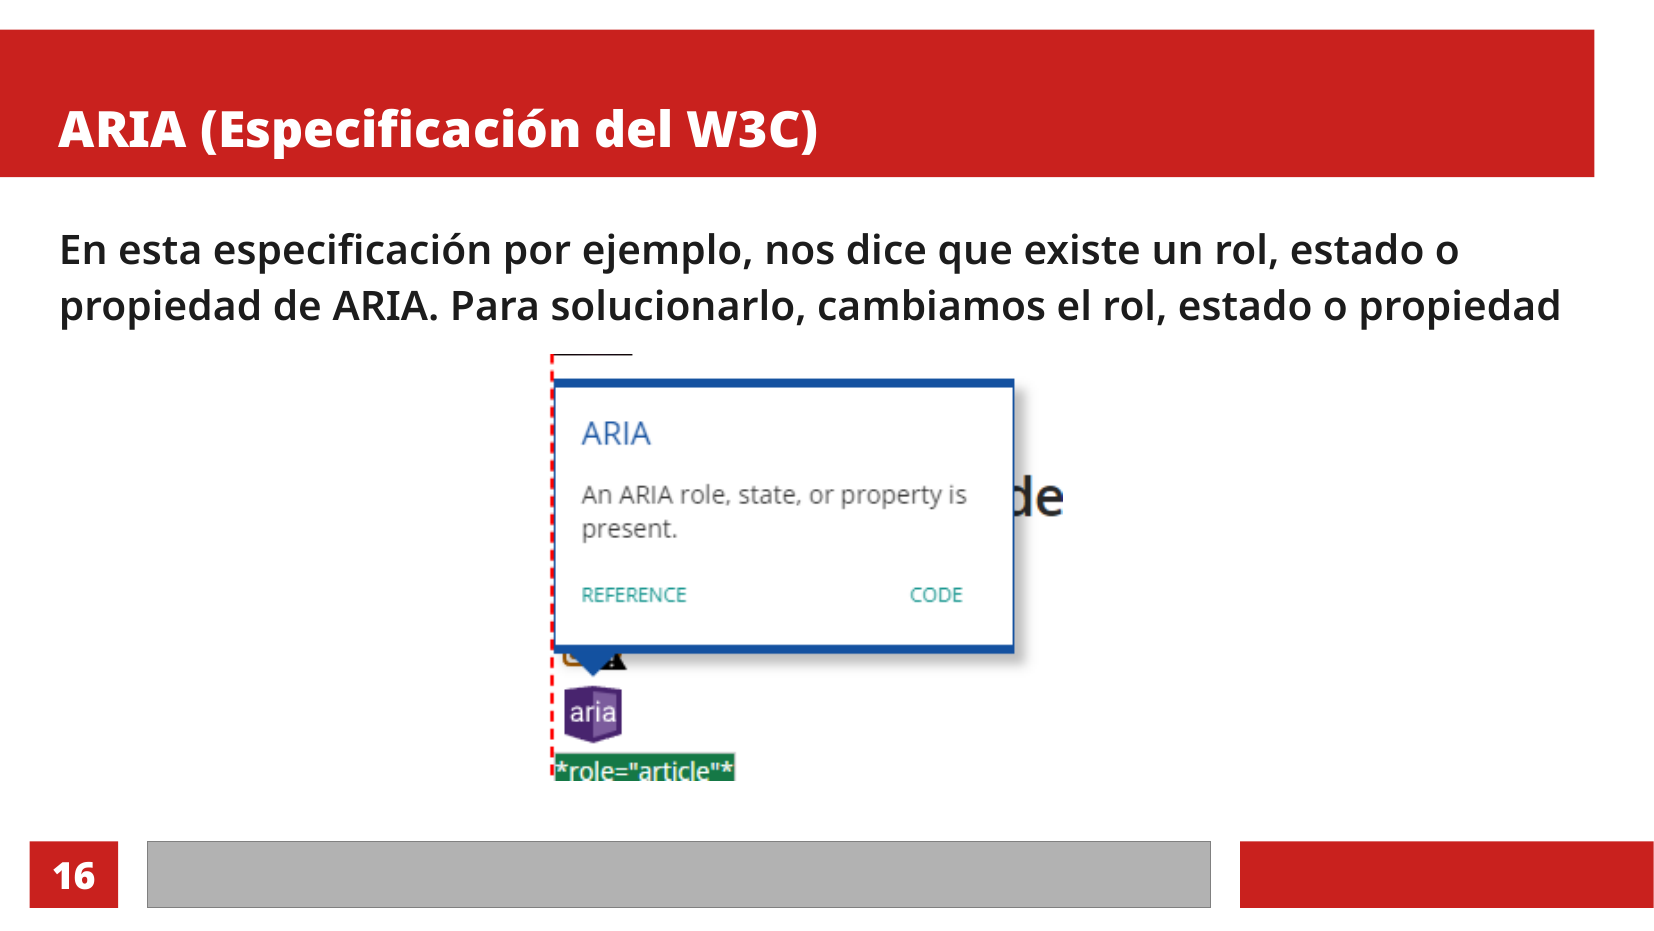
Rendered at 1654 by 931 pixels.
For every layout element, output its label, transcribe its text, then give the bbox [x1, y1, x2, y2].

title ARIA (Especificación del W3C) [59, 44, 1595, 163]
list En esta especificación por ejemplo, nos dice que existe un rol, estado o propiedad de ARIA. Para solucionarlo, cambiamos el rol, estado o propiedad [59, 221, 1565, 798]
picture [531, 354, 1063, 781]
